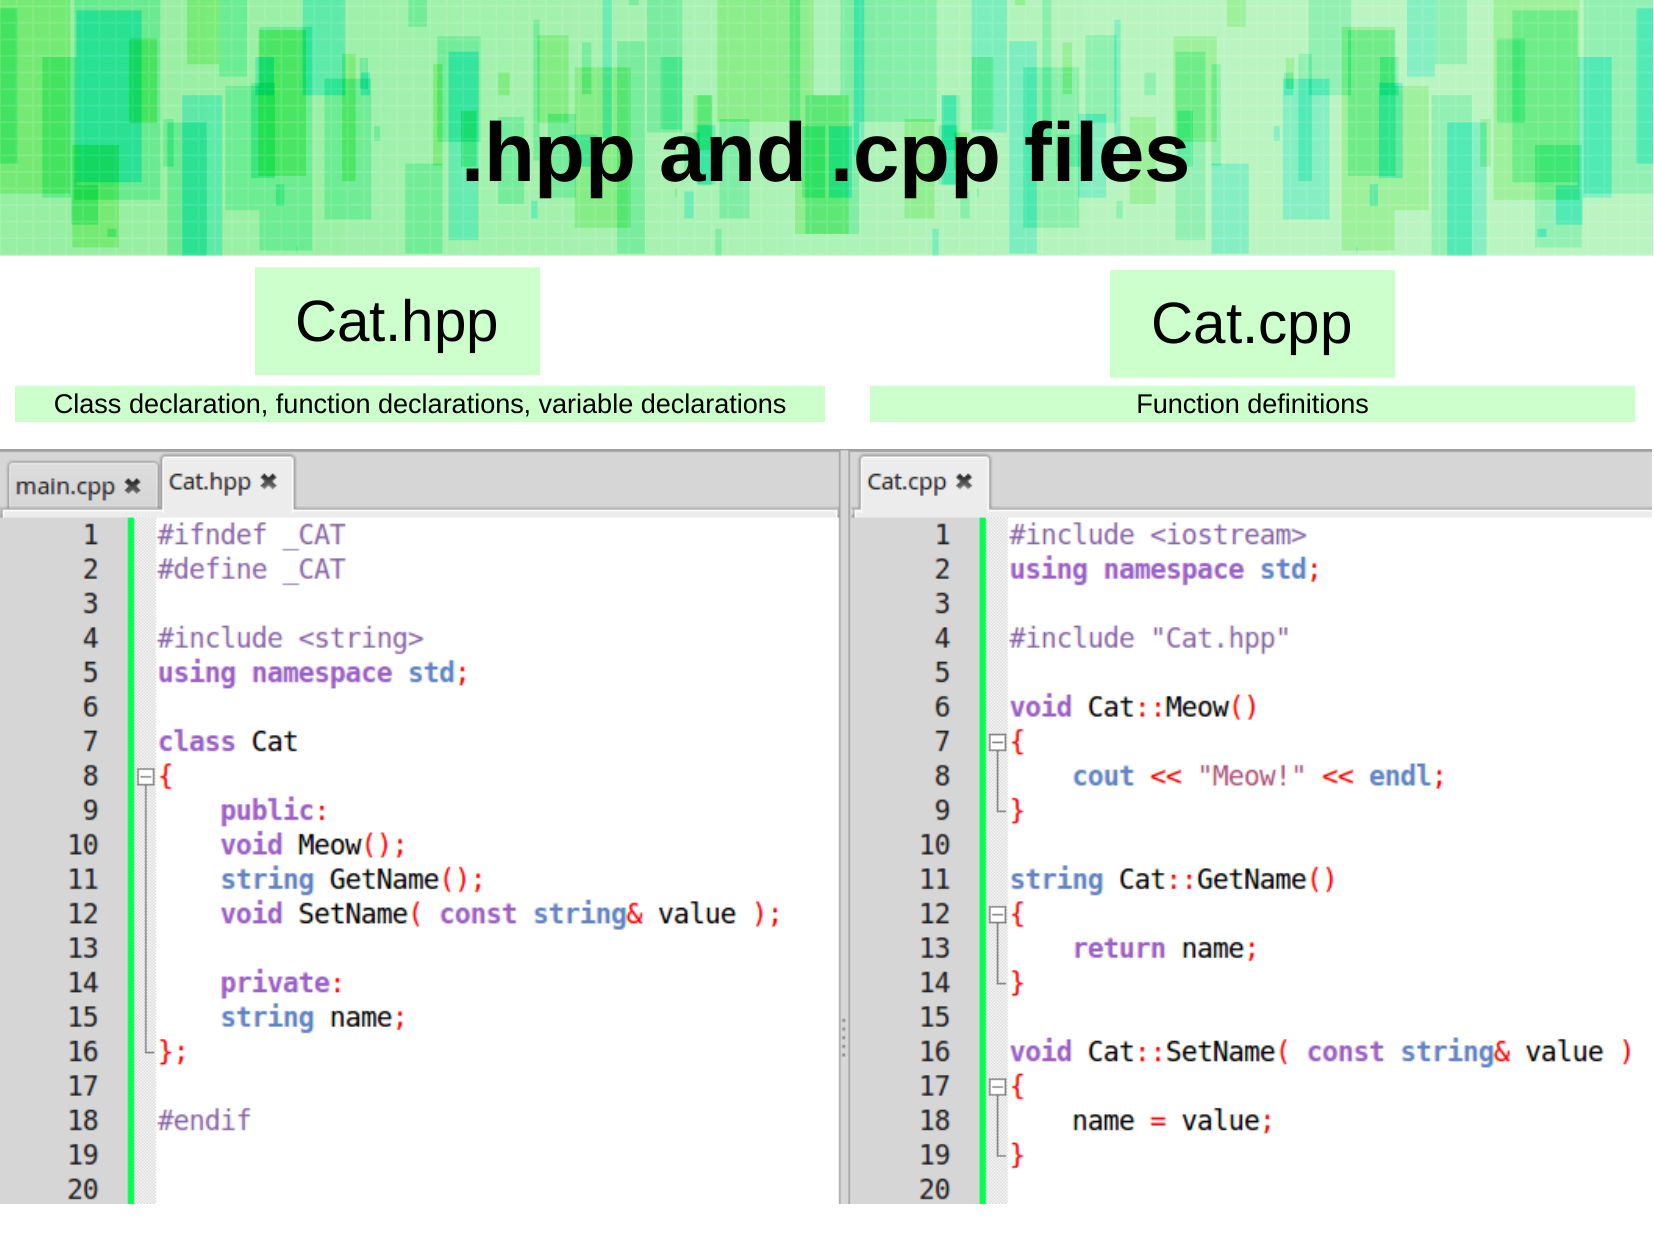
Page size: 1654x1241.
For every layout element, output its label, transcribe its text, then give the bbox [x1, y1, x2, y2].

text_box Cat.hpp [255, 267, 541, 376]
text_box Cat.cpp [1110, 270, 1396, 378]
text_box Function definitions [870, 385, 1636, 422]
text_box Class declaration, function declarations, variable declarations [15, 385, 826, 422]
title .hpp and .cpp files [82, 49, 1571, 257]
picture [0, 0, 1654, 1241]
